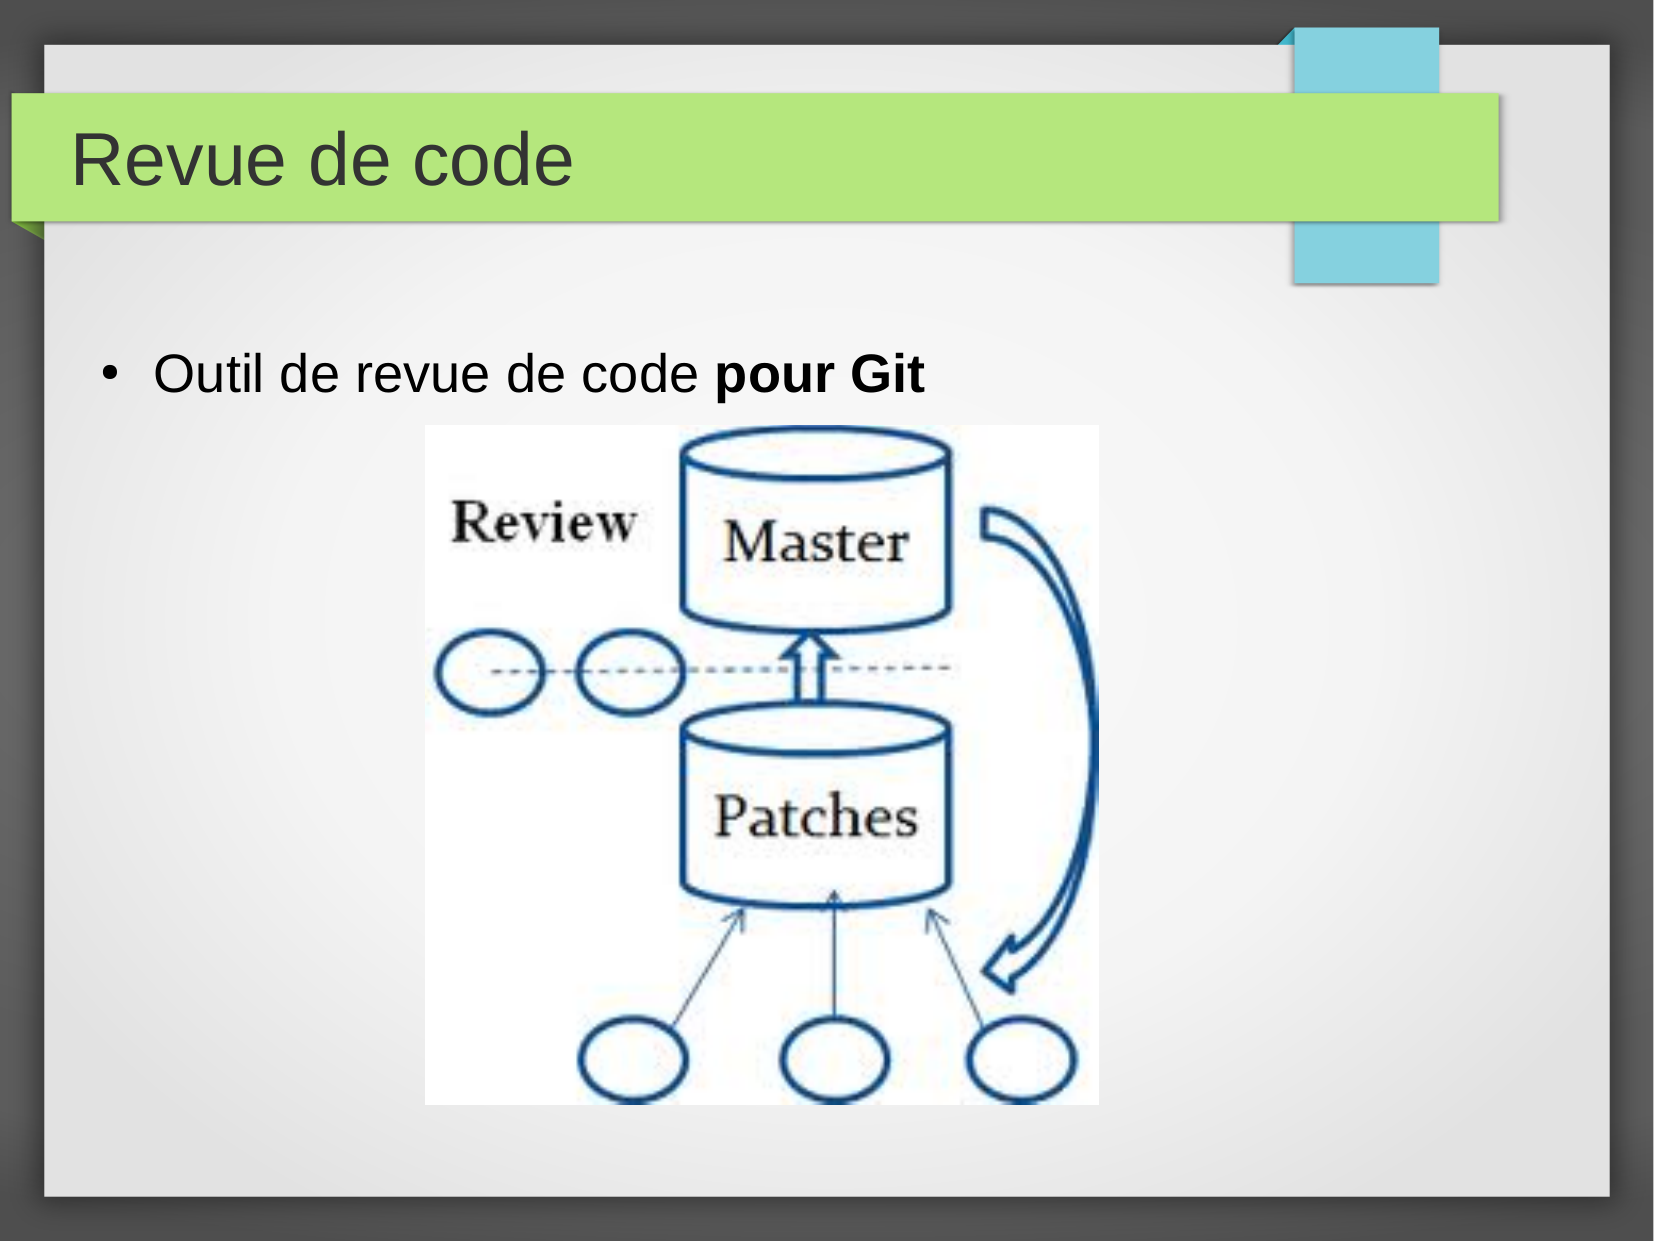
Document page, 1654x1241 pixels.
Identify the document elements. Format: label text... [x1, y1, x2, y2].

picture [0, 0, 1654, 1241]
title Revue de code [70, 106, 1229, 213]
list Outil de revue de code pour Git [82, 343, 1538, 1063]
